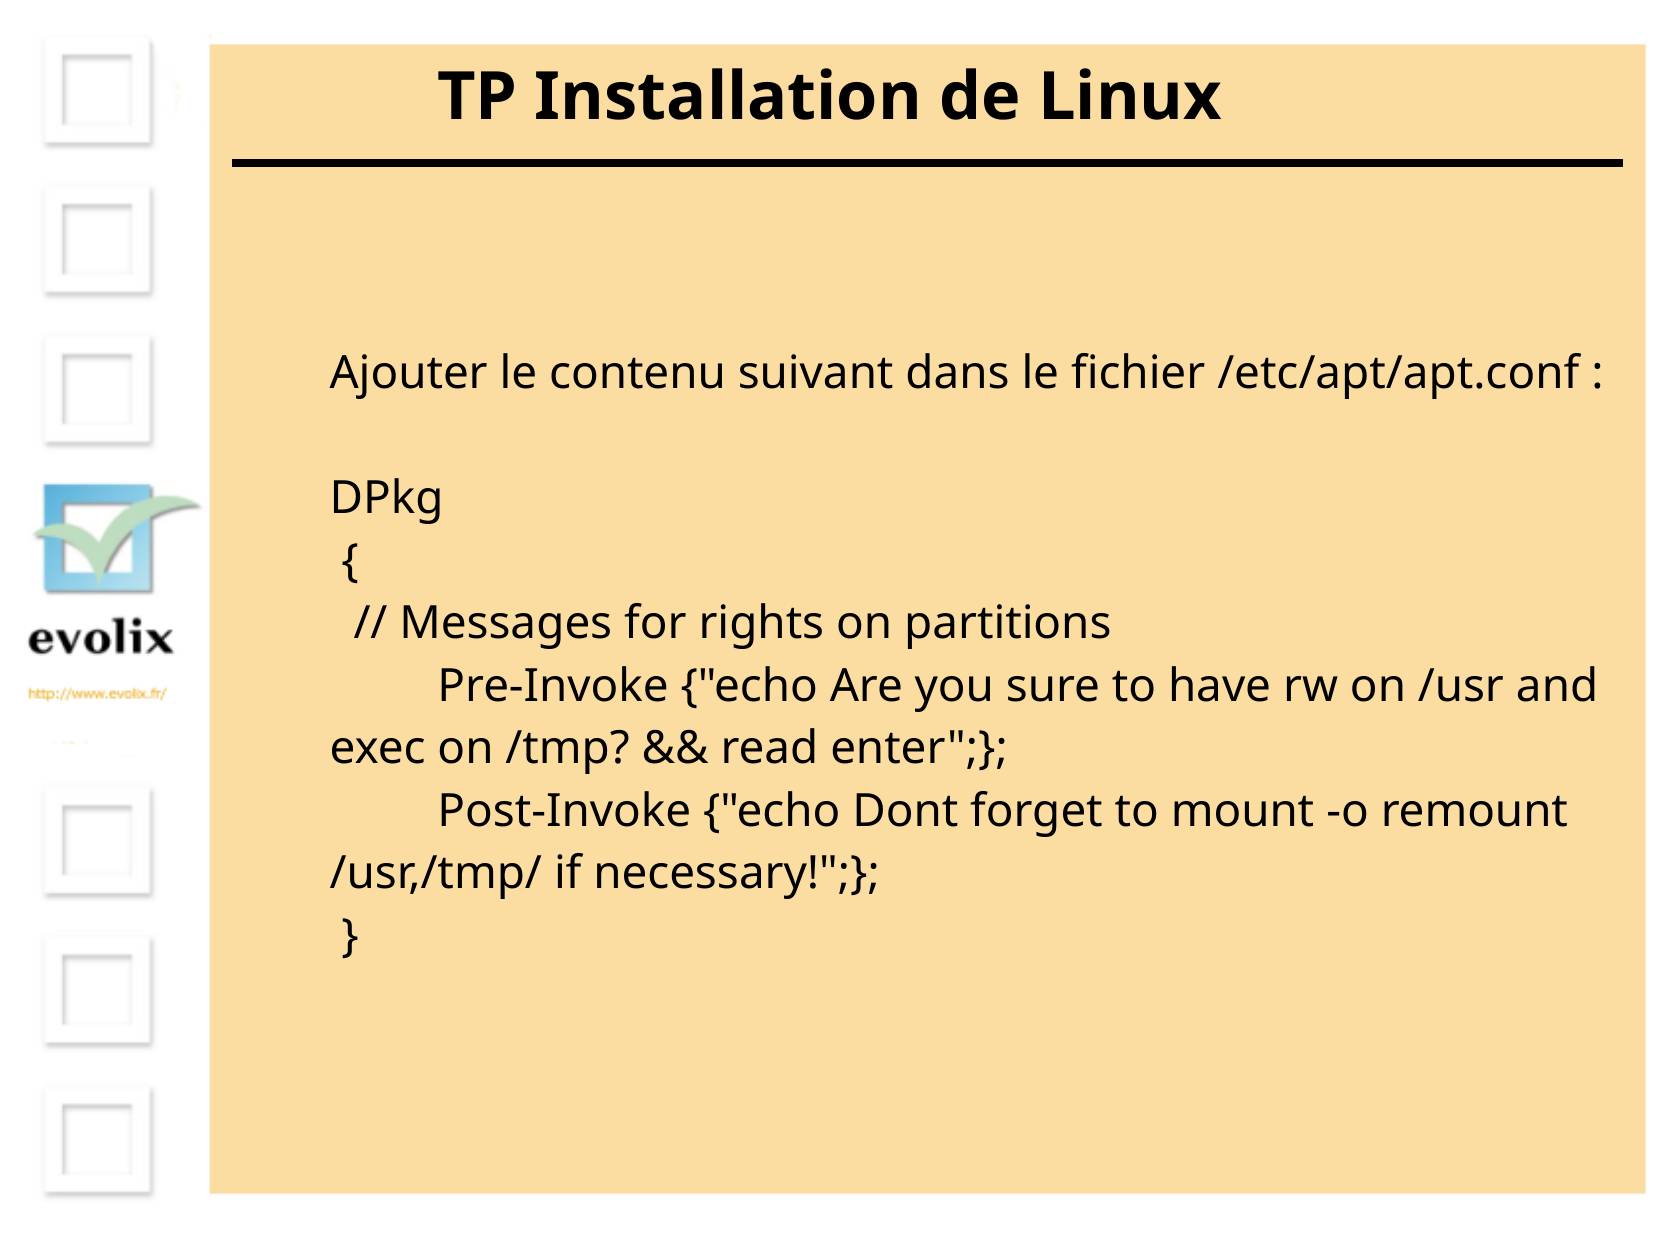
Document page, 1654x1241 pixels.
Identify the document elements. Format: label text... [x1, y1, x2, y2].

title TP Installation de Linux [21, 18, 1638, 169]
picture [0, 35, 1654, 1204]
subtitle Ajouter le contenu suivant dans le fichier /etc/apt/apt.conf : DPkg { // Messages for rights on partitions Pre-Invoke {"echo Are you sure to have rw on /usr and exec on /tmp? && read enter";}; Post-Invoke {"echo Dont forget to mount -o remount /usr,/tmp/ if necessary!";}; } [254, 173, 1640, 1194]
